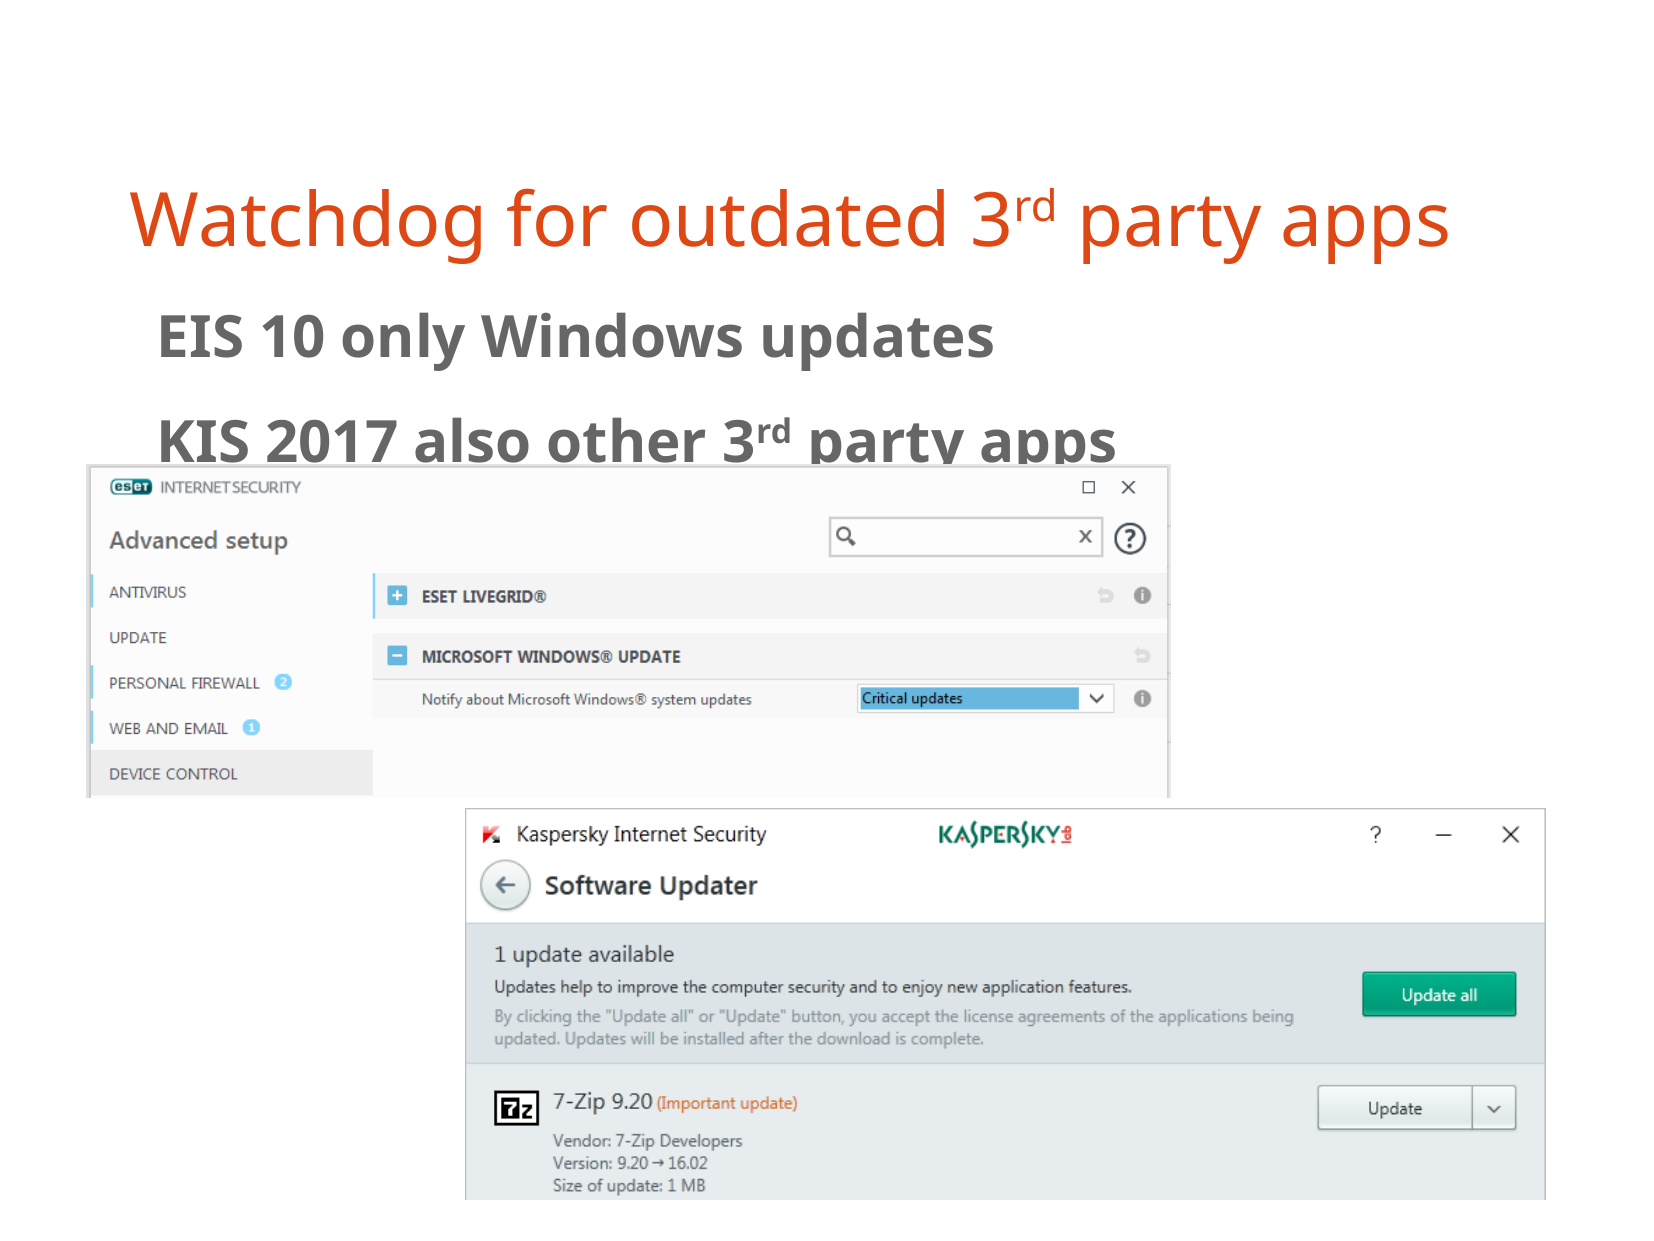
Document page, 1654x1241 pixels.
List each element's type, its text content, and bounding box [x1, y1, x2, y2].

picture [86, 464, 1171, 798]
list EIS 10 only Windows updates KIS 2017 also other 3rd party apps [129, 295, 1518, 1010]
picture [465, 808, 1546, 1201]
title Watchdog for outdated 3rd party apps [129, 153, 1518, 281]
